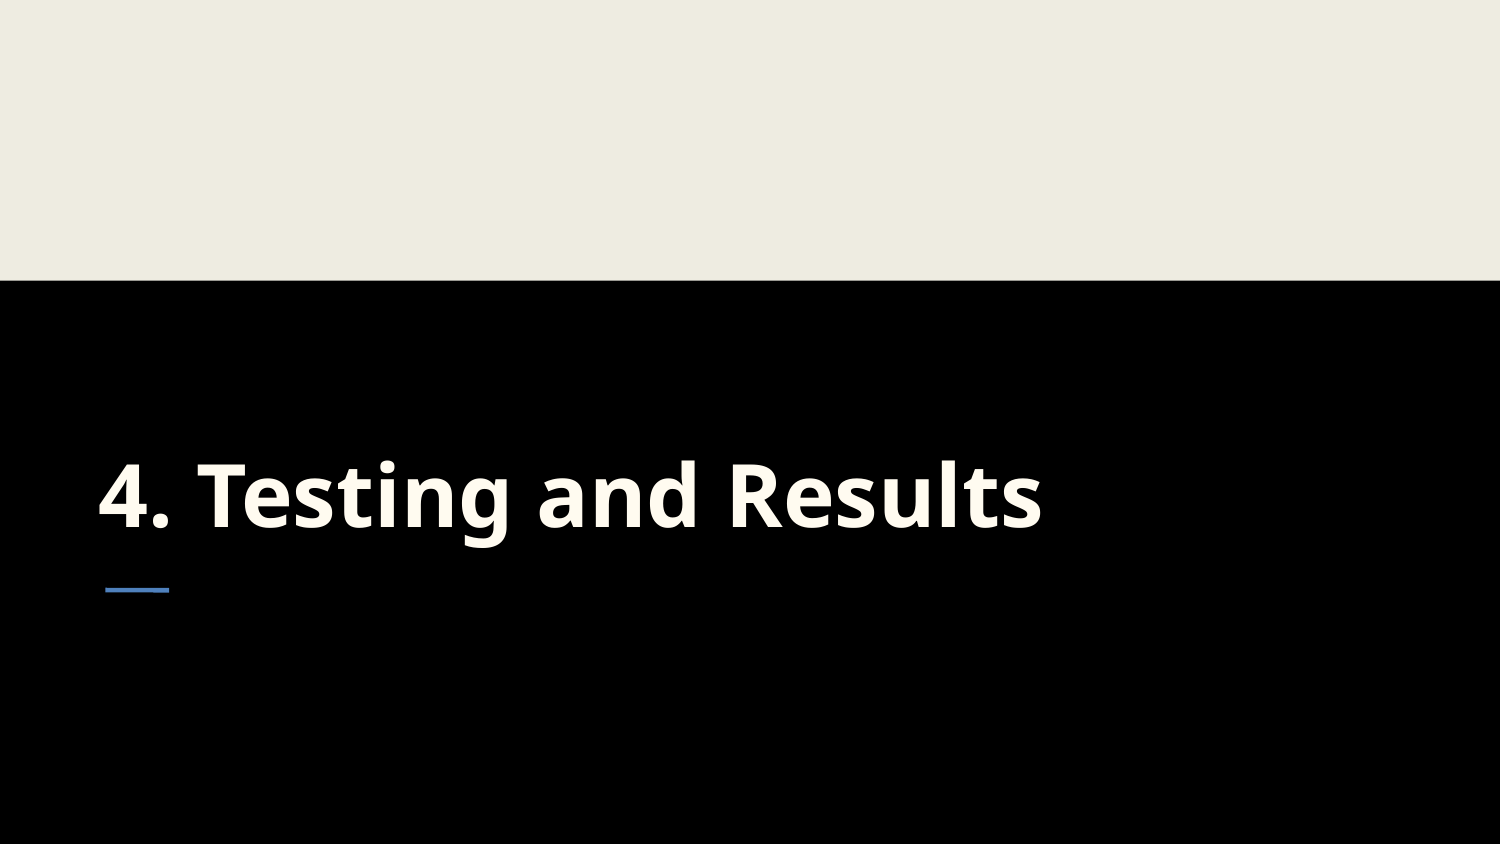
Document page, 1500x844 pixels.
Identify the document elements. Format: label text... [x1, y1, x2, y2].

text_box 4. Testing and Results [84, 310, 1416, 561]
